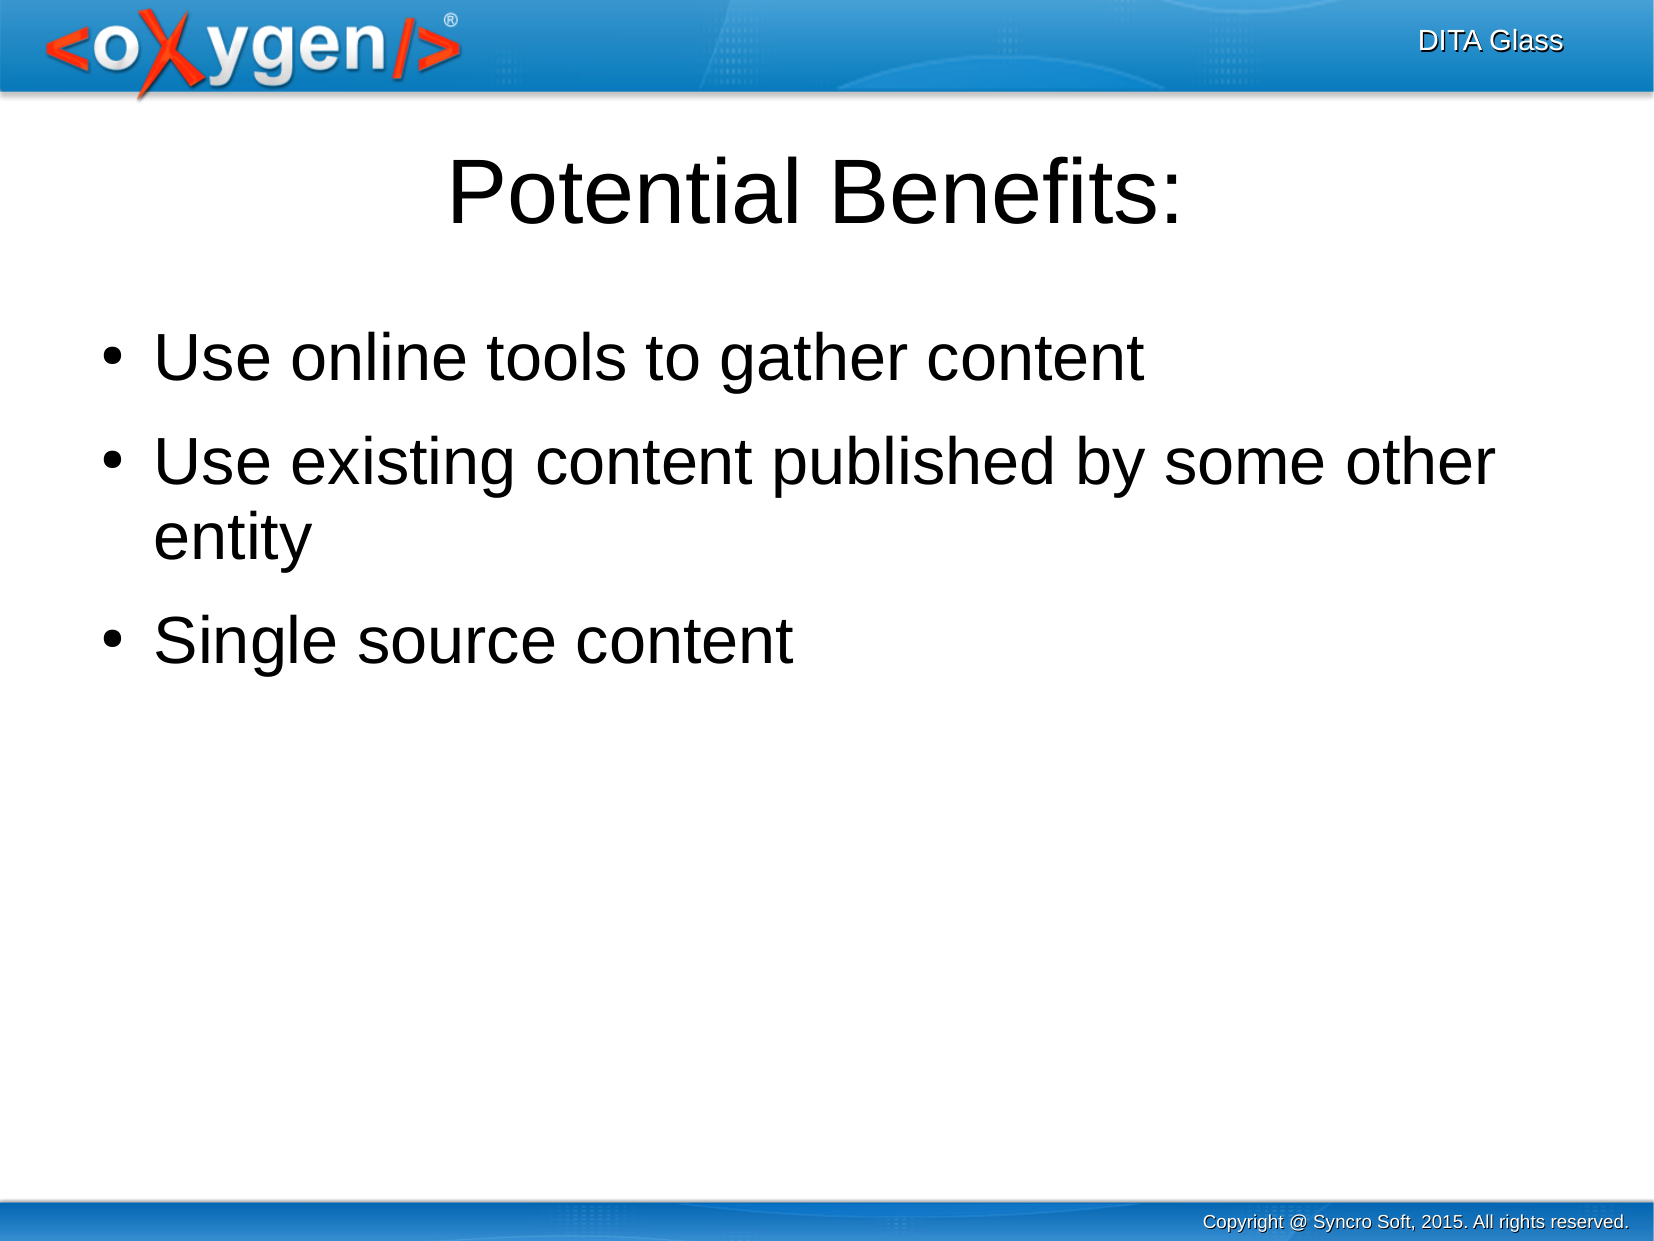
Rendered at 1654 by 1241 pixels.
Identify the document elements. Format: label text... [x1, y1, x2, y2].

picture [0, 0, 1654, 109]
title Potential Benefits: [82, 78, 1550, 304]
list Use online tools to gather content Use existing content published by some other entity Single source content [82, 319, 1561, 1171]
picture [0, 1195, 1654, 1241]
